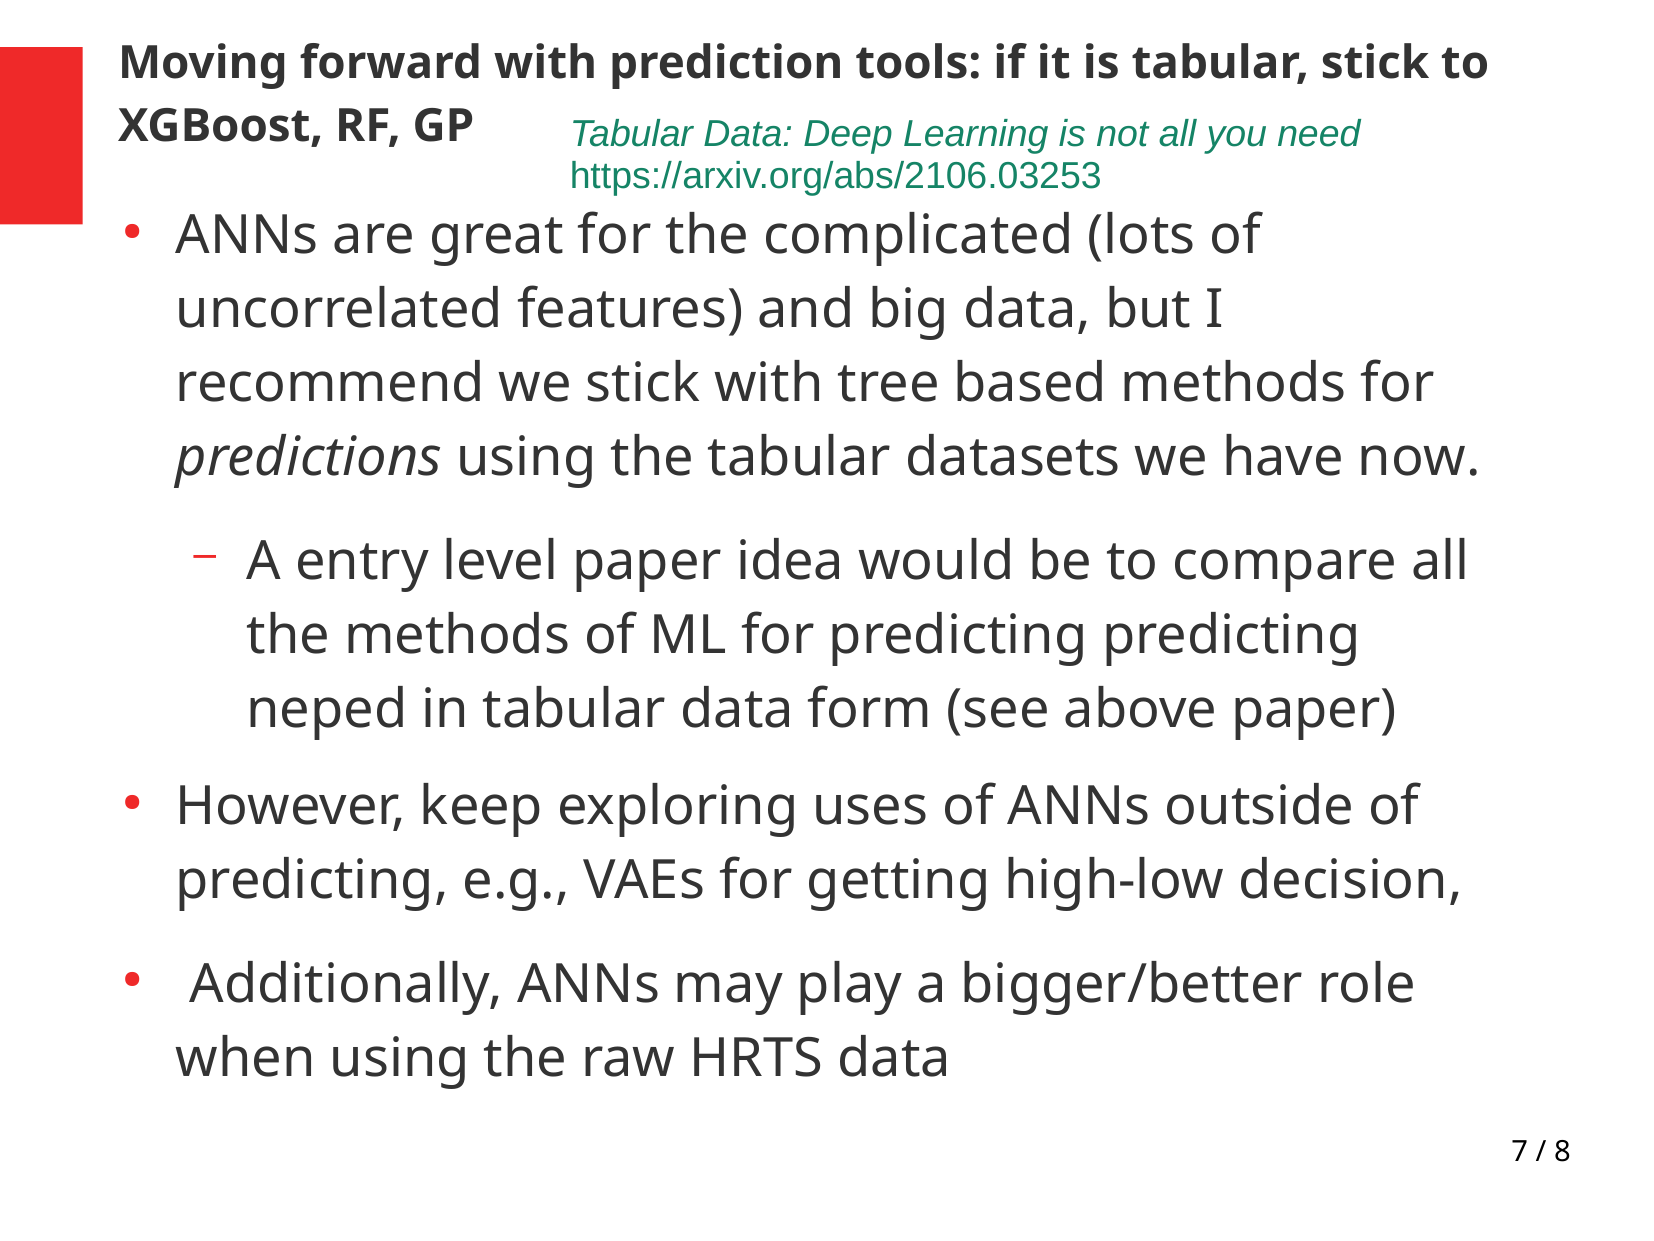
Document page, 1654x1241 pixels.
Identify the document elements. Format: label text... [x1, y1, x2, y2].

list ANNs are great for the complicated (lots of uncorrelated features) and big data, but I recommend we stick with tree based methods for predictions using the tabular datasets we have now. A entry level paper idea would be to compare all the methods of ML for predicting predicting neped in tabular data form (see above paper) However, keep exploring uses of ANNs outside of predicting, e.g., VAEs for getting high-low decision, Additionally, ANNs may play a bigger/better role when using the raw HRTS data [105, 195, 1523, 916]
title Moving forward with prediction tools: if it is tabular, stick to XGBoost, RF, GP [118, 29, 1546, 155]
text_box Tabular Data: Deep Learning is not all you need https://arxiv.org/abs/2106.03253 [555, 105, 1591, 246]
